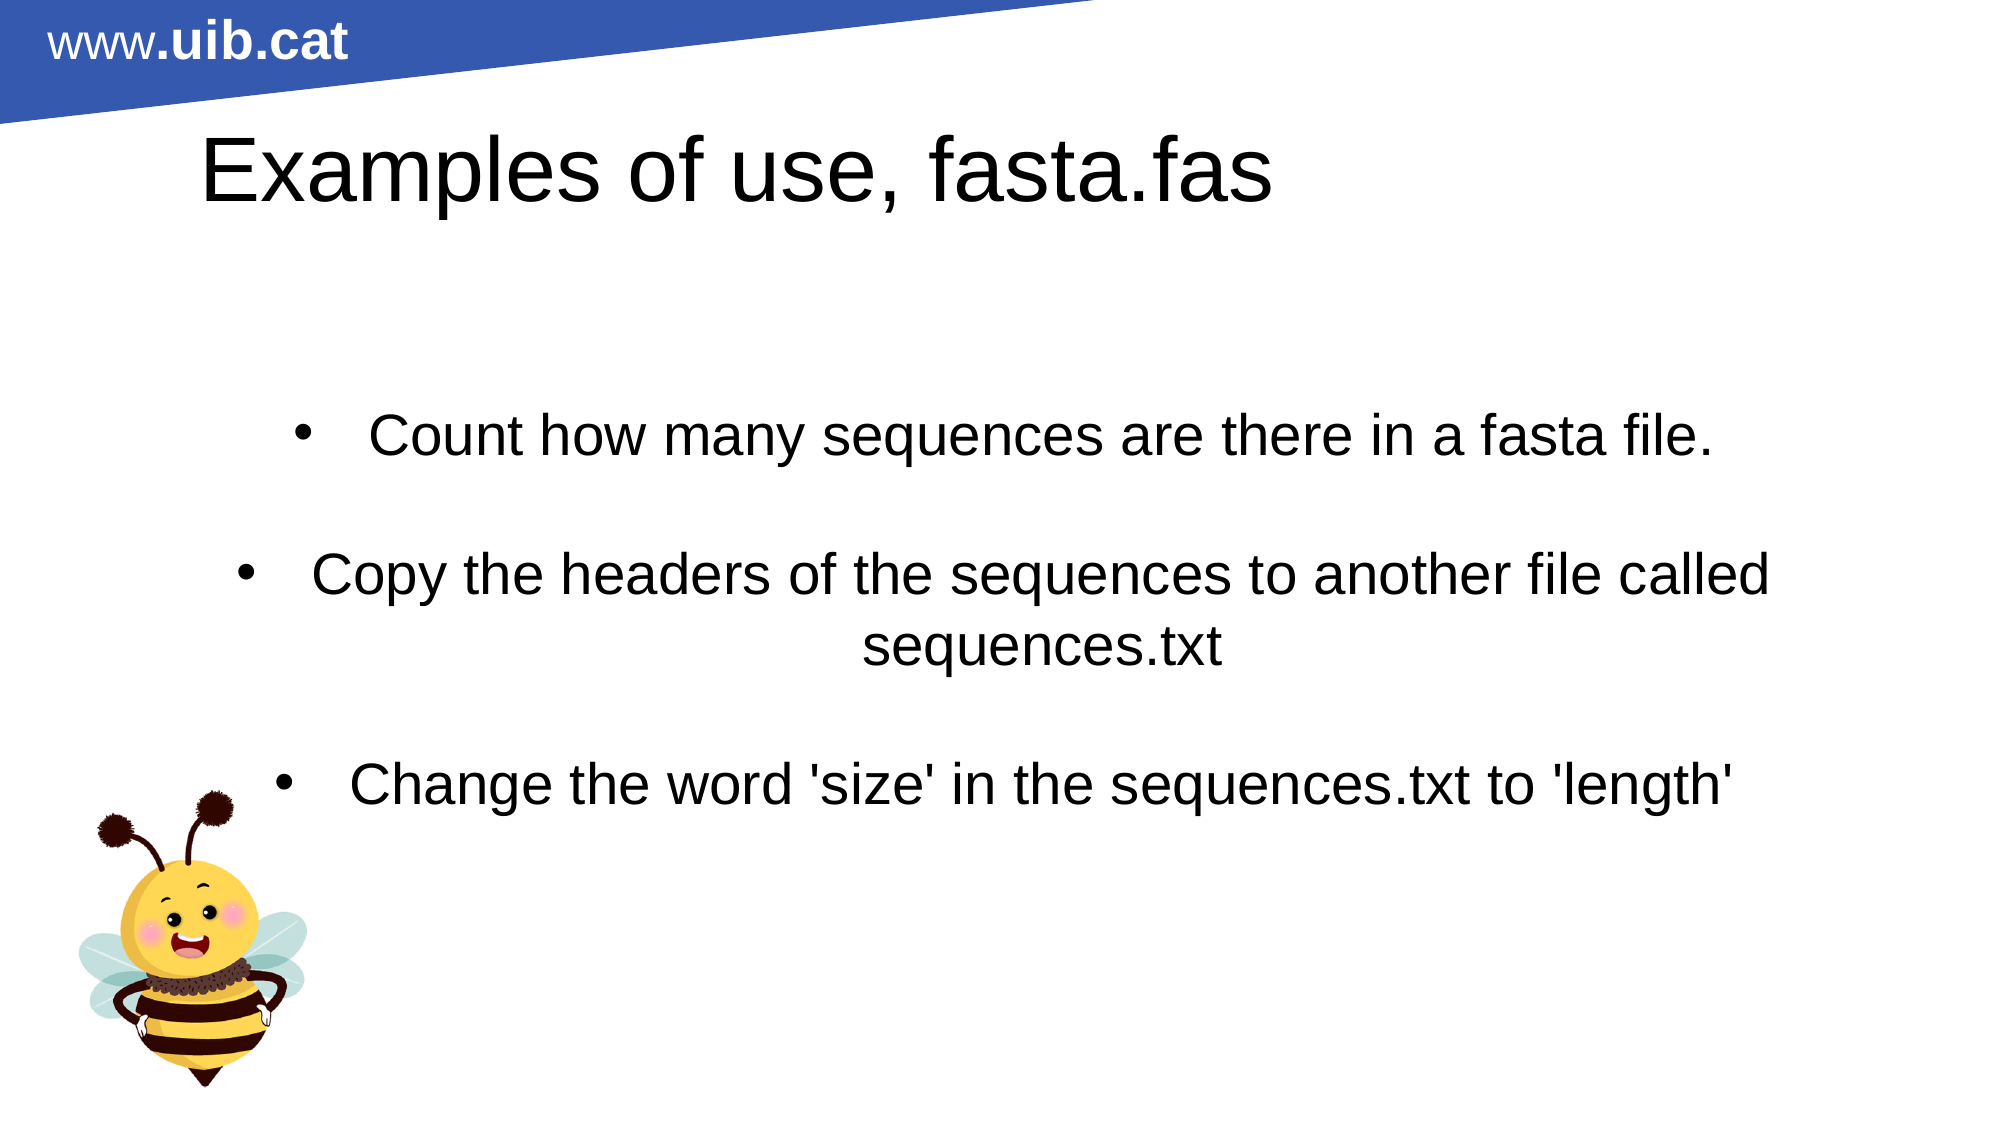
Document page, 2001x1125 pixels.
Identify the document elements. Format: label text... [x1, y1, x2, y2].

title Examples of use, fasta.fas [199, 78, 2000, 266]
picture [72, 784, 313, 1093]
text_box Count how many sequences are there in a fasta file. Copy the headers of the sequences to another file called sequences.txt Change the word 'size' in the sequences.txt to 'length' [108, 249, 1902, 1105]
